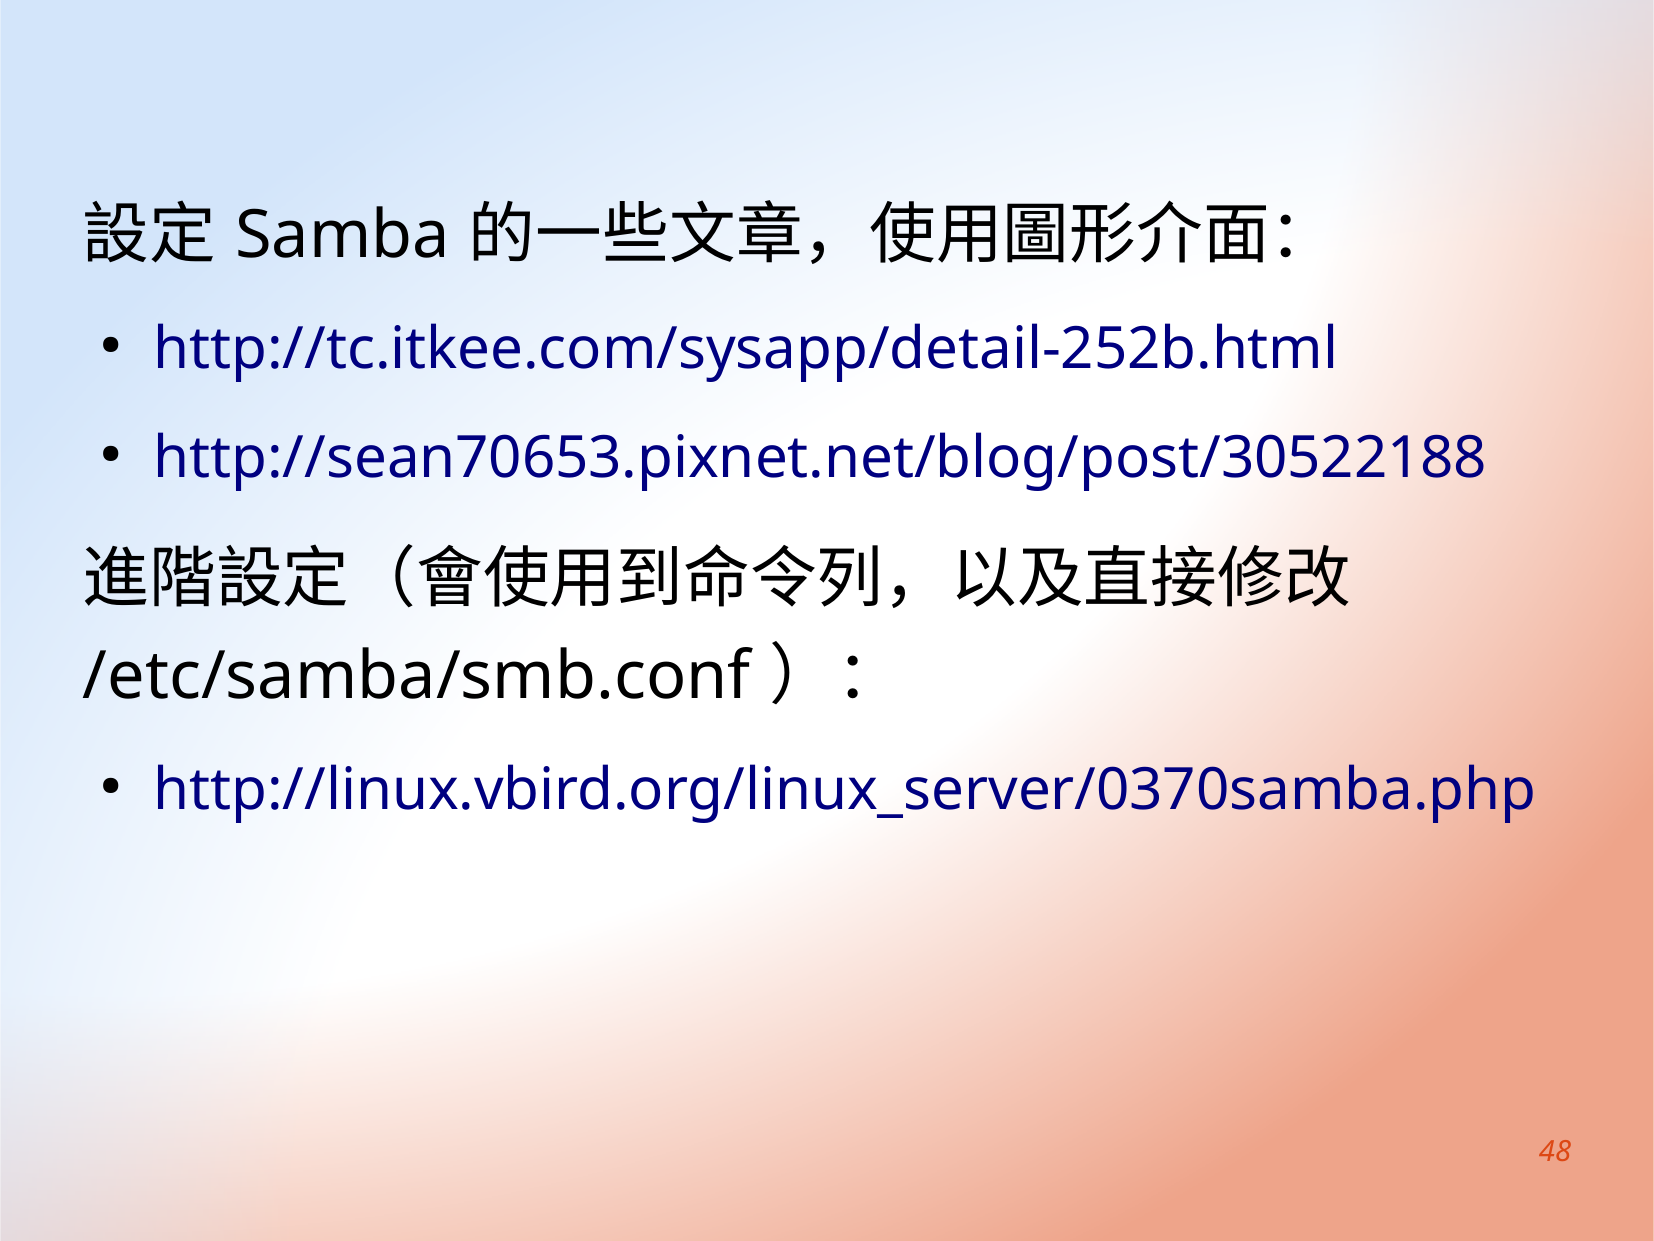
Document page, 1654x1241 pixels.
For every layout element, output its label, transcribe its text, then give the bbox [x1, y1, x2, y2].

picture [0, 0, 1654, 1241]
list 設定Samba的一些文章，使用圖形介面： http://tc.itkee.com/sysapp/detail-252b.html http://sean70653.pixnet.net/blog/post/30522188 進階設定（會使用到命令列，以及直接修改 /etc/samba/smb.conf）： http://linux.vbird.org/linux_server/0370samba.php [82, 180, 1571, 1201]
